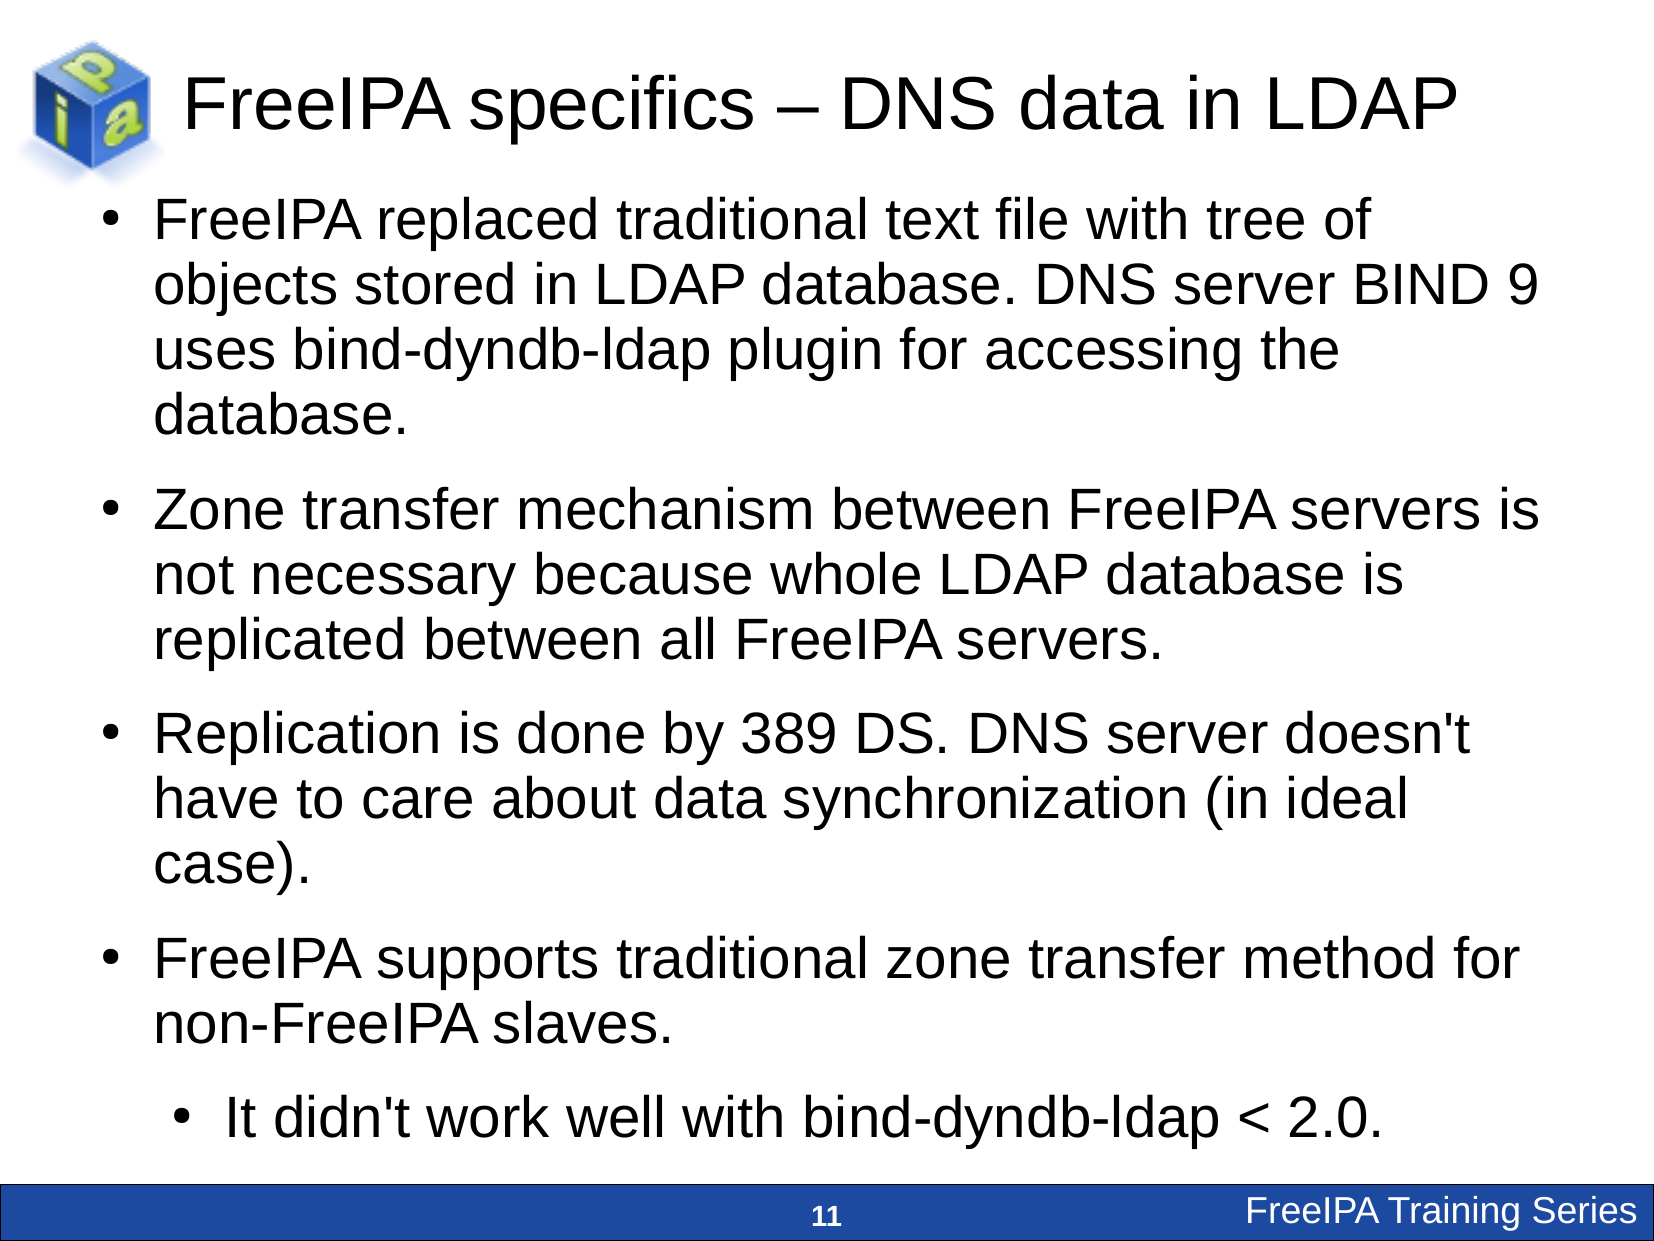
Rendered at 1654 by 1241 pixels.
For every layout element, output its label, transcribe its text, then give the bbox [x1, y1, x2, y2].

title FreeIPA specifics – DNS data in LDAP [182, 31, 1579, 177]
picture [17, 34, 165, 193]
list FreeIPA replaced traditional text file with tree of objects stored in LDAP database. DNS server BIND 9 uses bind-dyndb-ldap plugin for accessing the database. Zone transfer mechanism between FreeIPA servers is not necessary because whole LDAP database is replicated between all FreeIPA servers. Replication is done by 389 DS. DNS server doesn't have to care about data synchronization (in ideal case). FreeIPA supports traditional zone transfer method for non‑FreeIPA slaves. It didn't work well with bind-dyndb-ldap < 2.0. [82, 187, 1571, 1150]
